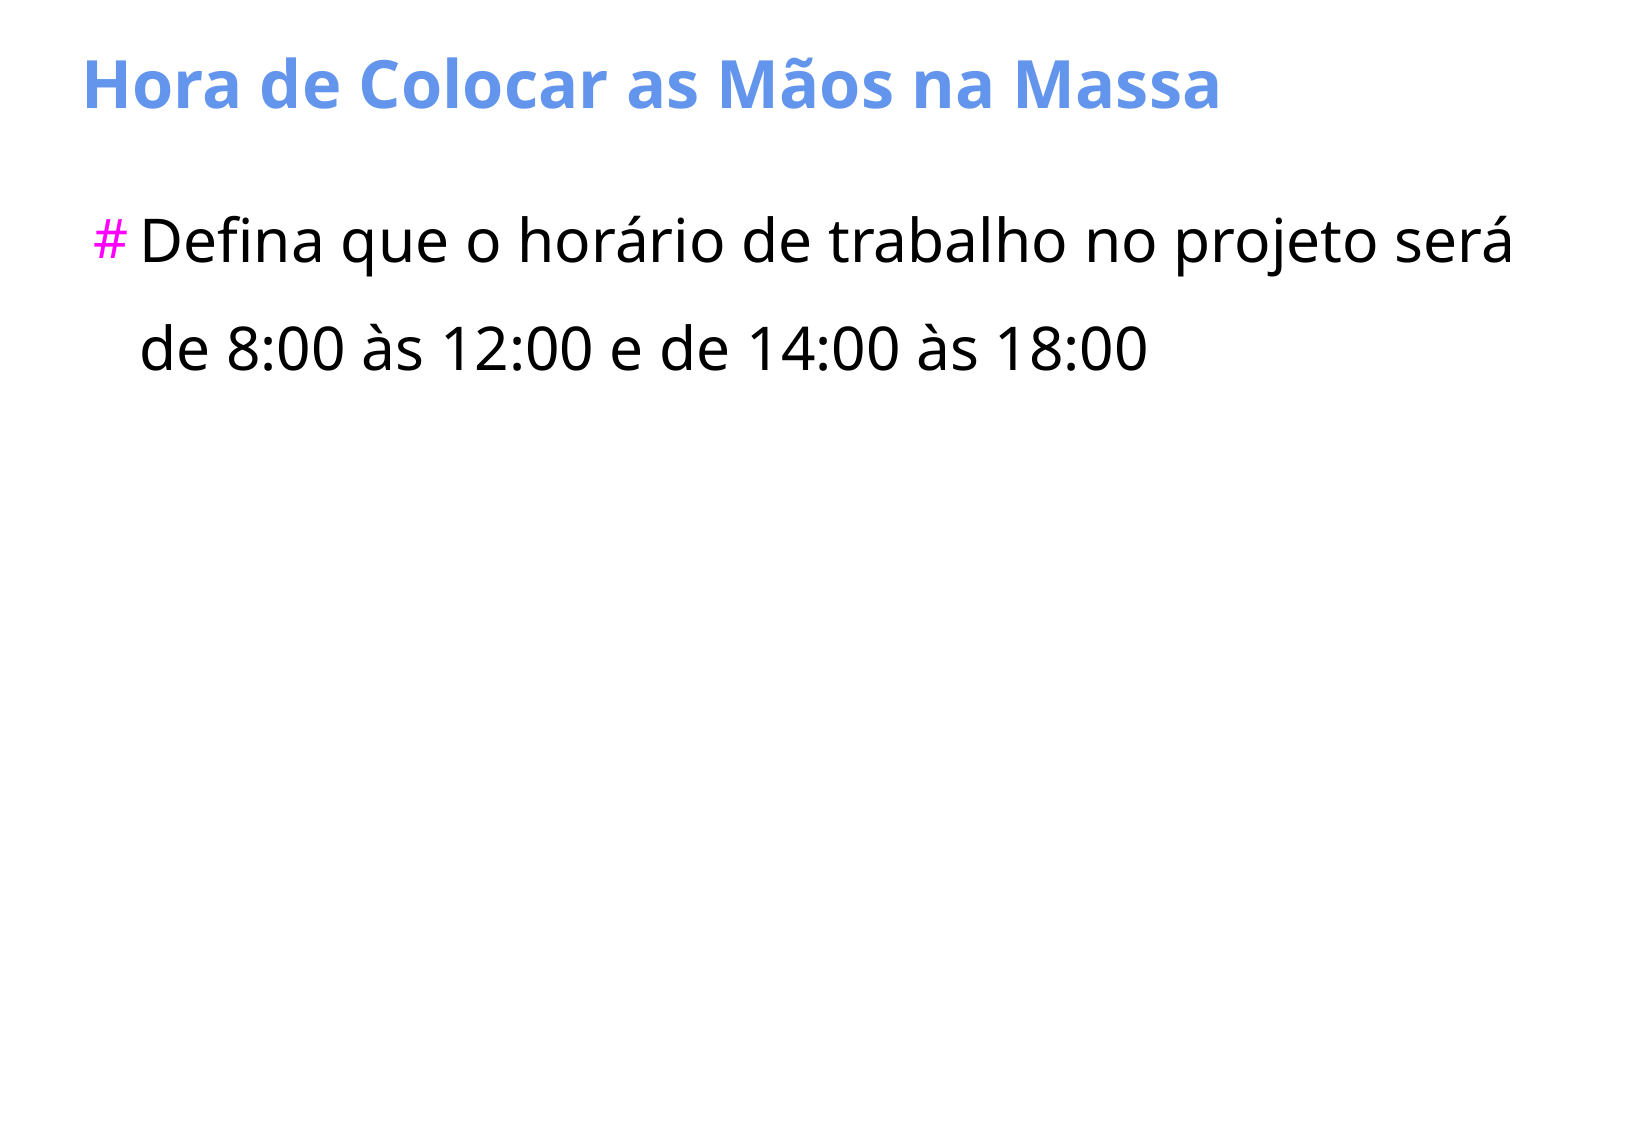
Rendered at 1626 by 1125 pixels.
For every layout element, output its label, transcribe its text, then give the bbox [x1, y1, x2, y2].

list Defina que o horário de trabalho no projeto será de 8:00 às 12:00 e de 14:00 às 18:00 [81, 165, 1544, 1016]
title Hora de Colocar as Mãos na Massa [81, 41, 1544, 122]
